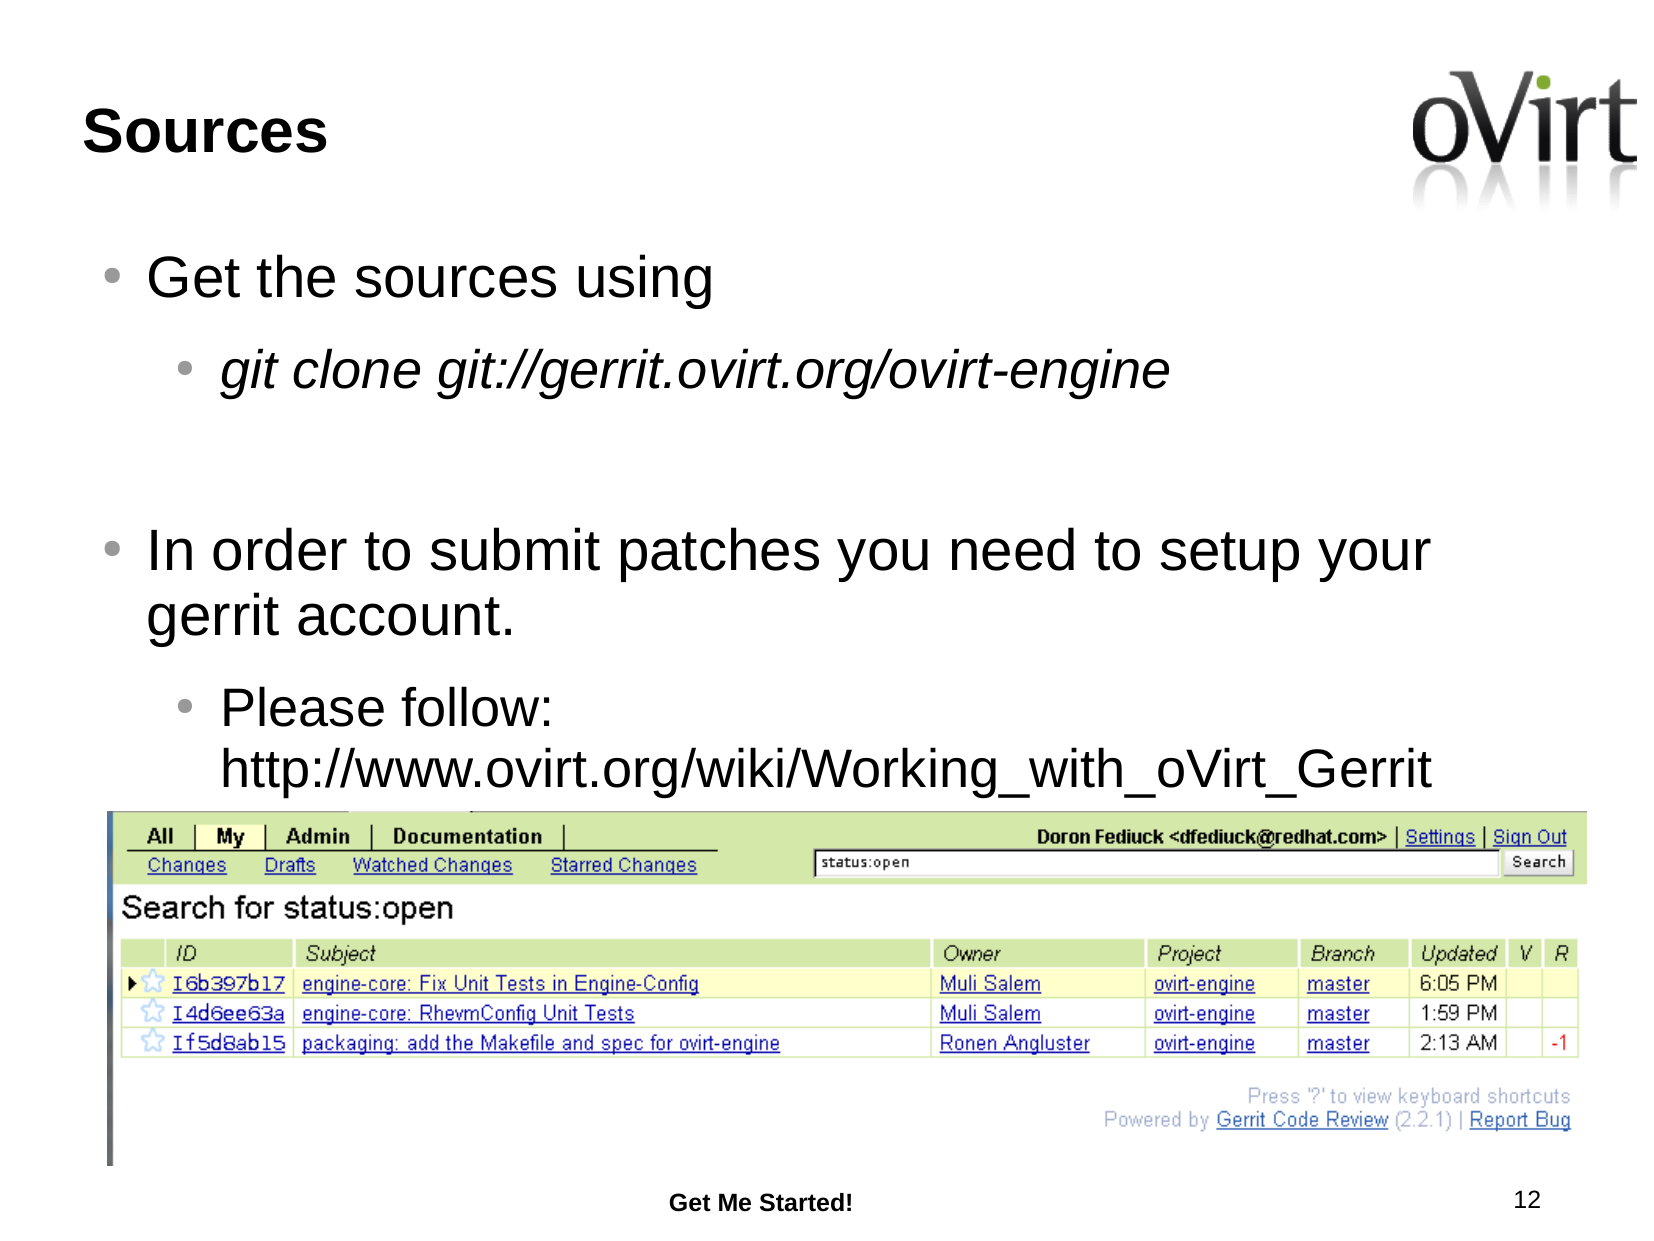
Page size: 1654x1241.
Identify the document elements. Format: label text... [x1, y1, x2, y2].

picture [1413, 63, 1637, 212]
title Sources [82, 37, 1303, 226]
picture [107, 811, 1587, 1166]
list Get the sources using git clone git://gerrit.ovirt.org/ovirt-engine In order to submit patches you need to setup your gerrit account. Please follow: http://www.ovirt.org/wiki/Working_with_oVirt_Gerrit [86, 244, 1576, 1039]
